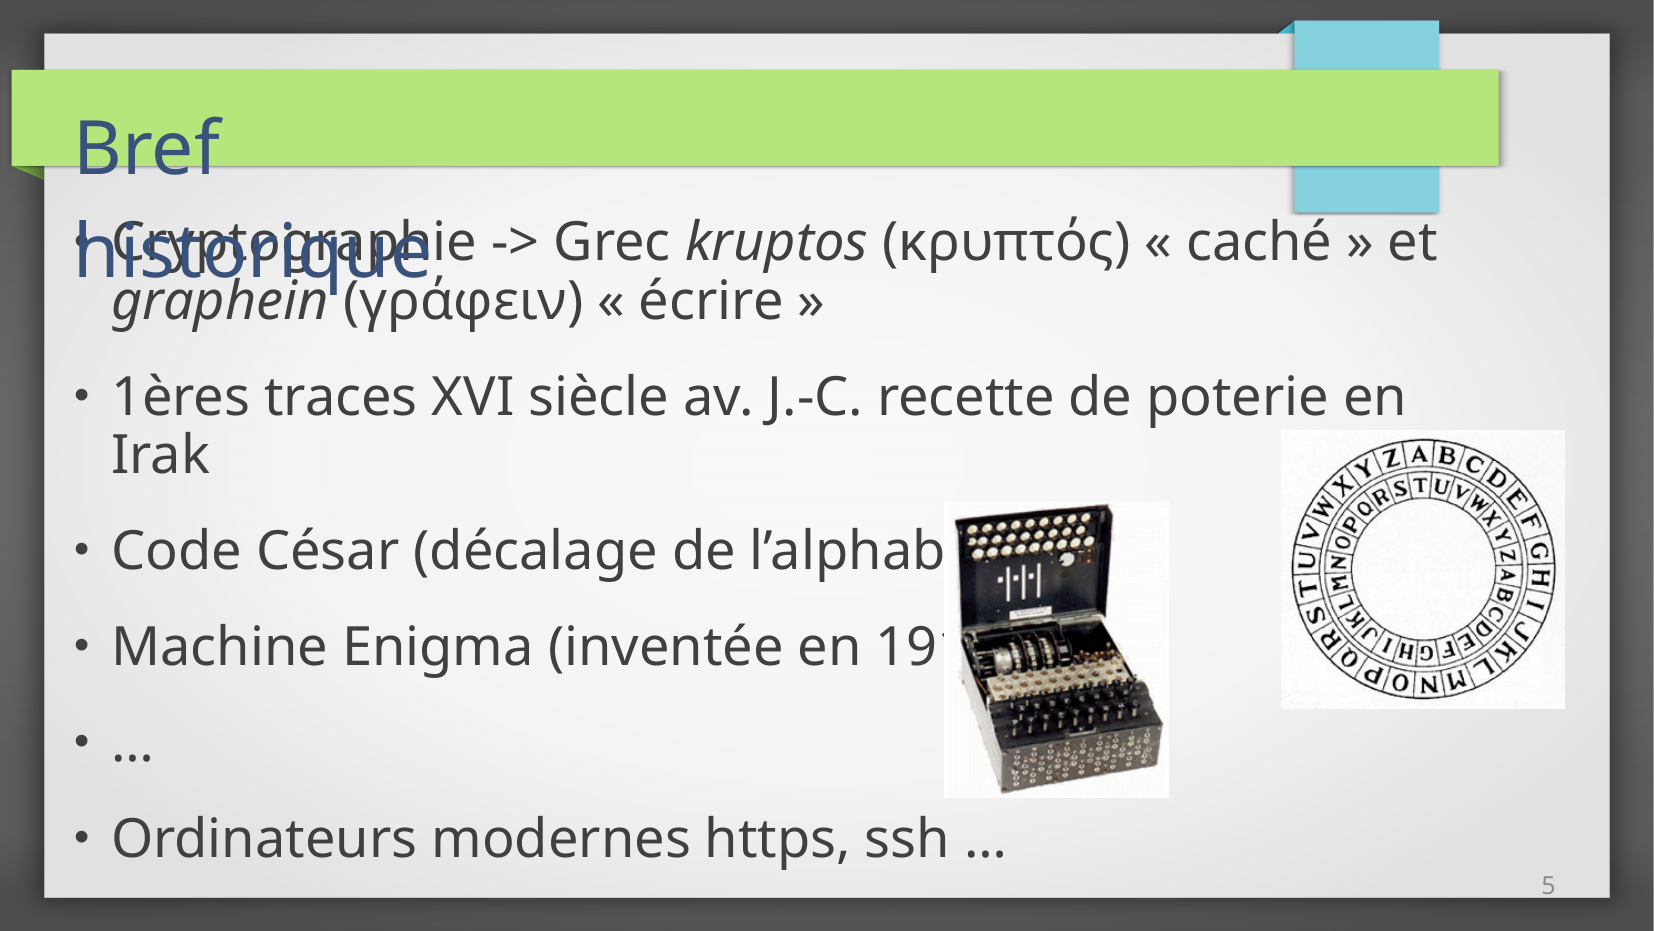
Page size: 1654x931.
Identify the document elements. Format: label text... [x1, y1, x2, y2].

text_box Bref historique [59, 87, 546, 178]
text_box Cryptographie -> Grec kruptos (κρυπτός) « caché » et graphein (γράφειν) « écrire » 1ères traces XVI siècle av. J.-C. recette de poterie en Irak Code César (décalage de l’alphabet) Machine Enigma (inventée en 1919) … Ordinateurs modernes https, ssh … [58, 206, 1455, 775]
text_box <numéro> [1184, 862, 1571, 912]
picture [0, 0, 1654, 931]
